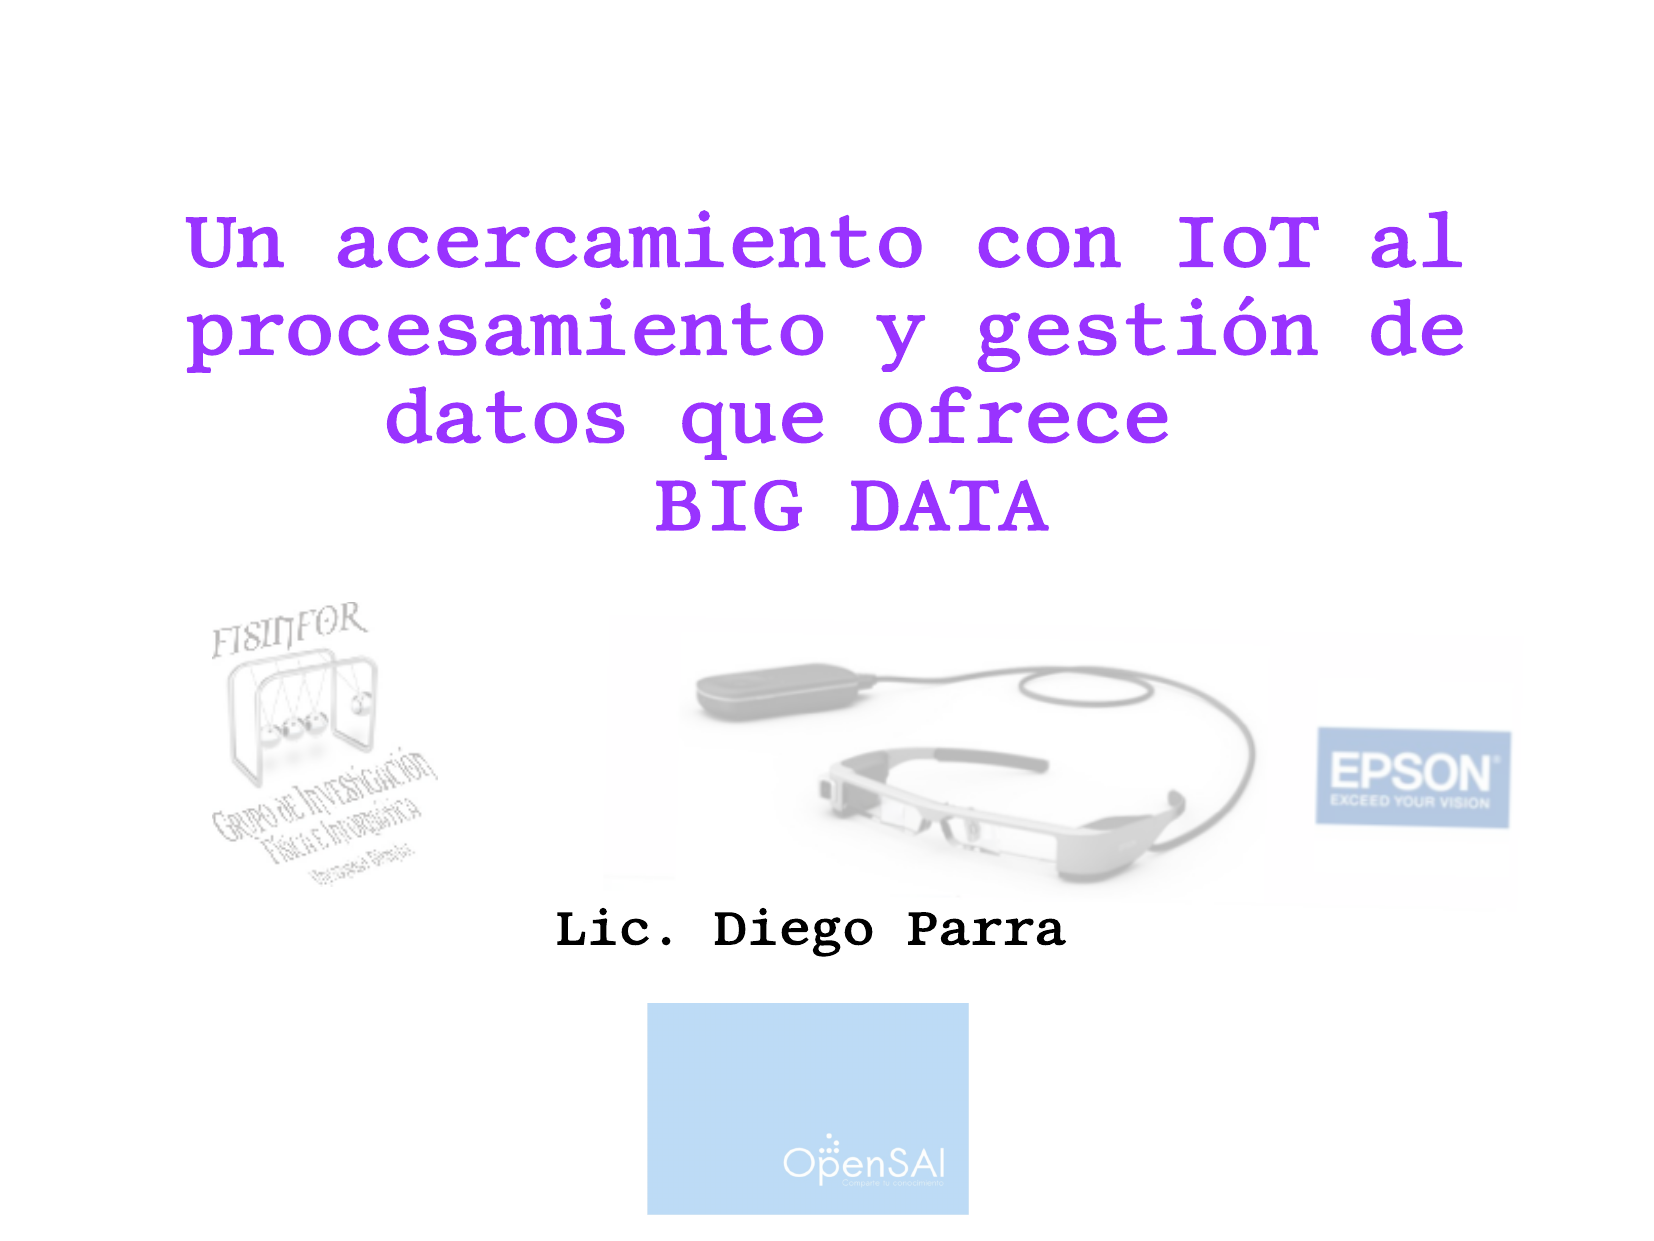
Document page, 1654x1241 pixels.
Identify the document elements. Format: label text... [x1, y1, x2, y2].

picture [602, 614, 1524, 913]
subtitle Un acercamiento con IoT al procesamiento y gestión de datos que ofrece BIG DATA Lic. Diego Parra [82, 96, 1571, 1057]
picture [647, 1003, 969, 1215]
picture [212, 602, 438, 887]
